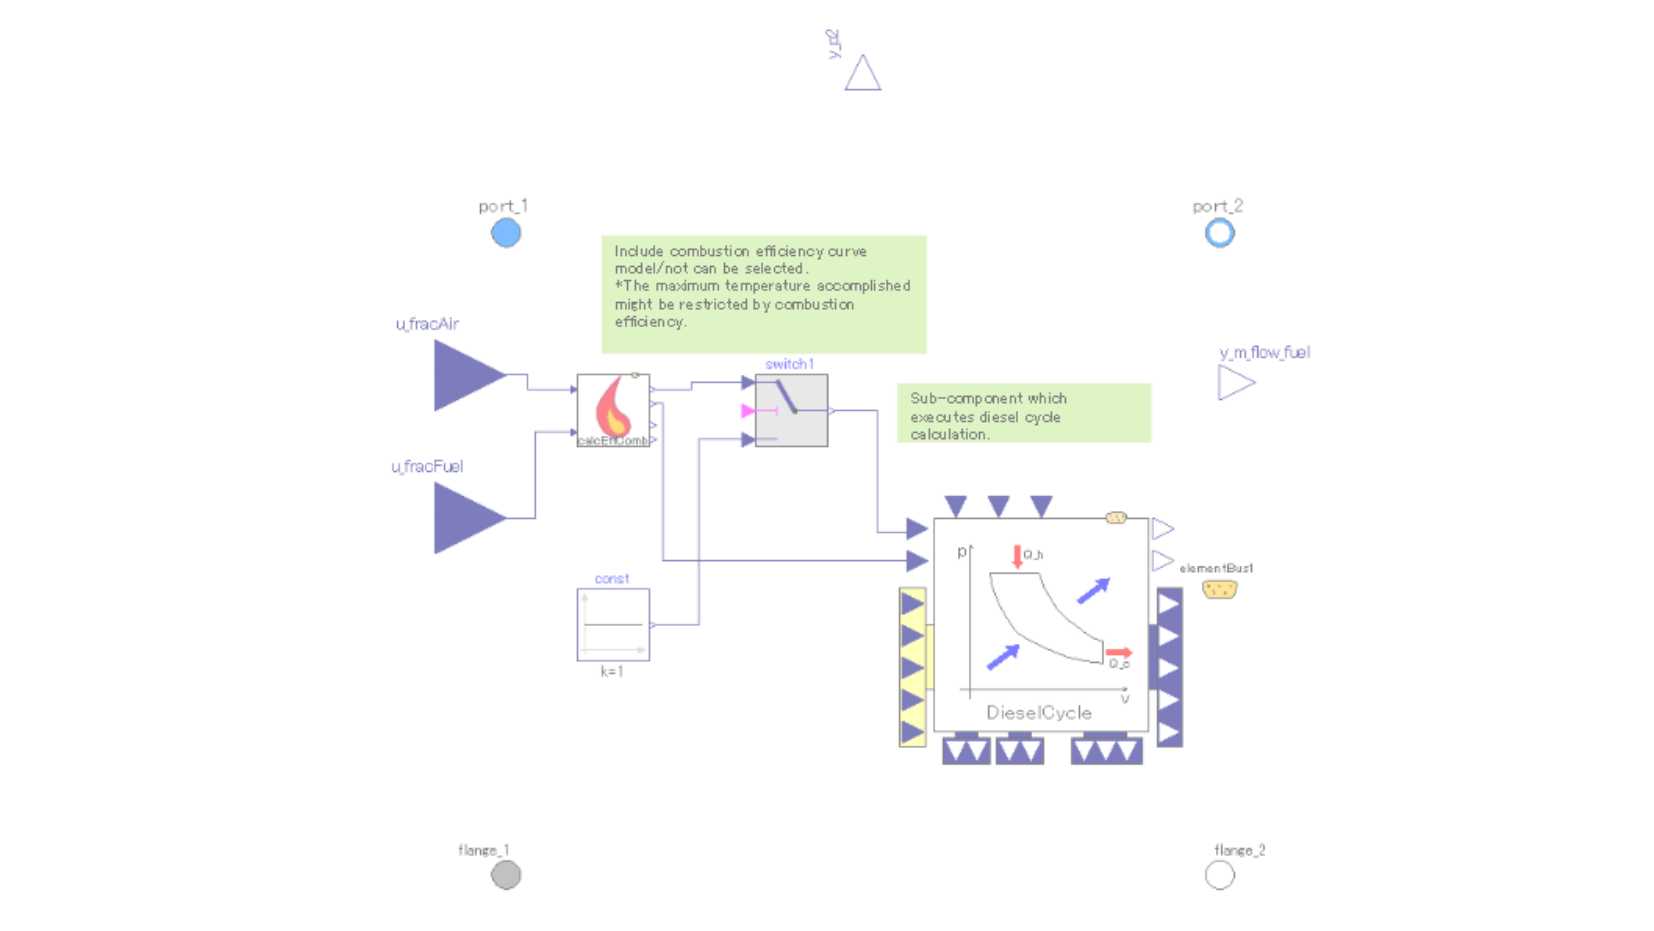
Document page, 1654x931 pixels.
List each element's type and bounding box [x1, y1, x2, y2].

picture [344, 0, 1312, 931]
